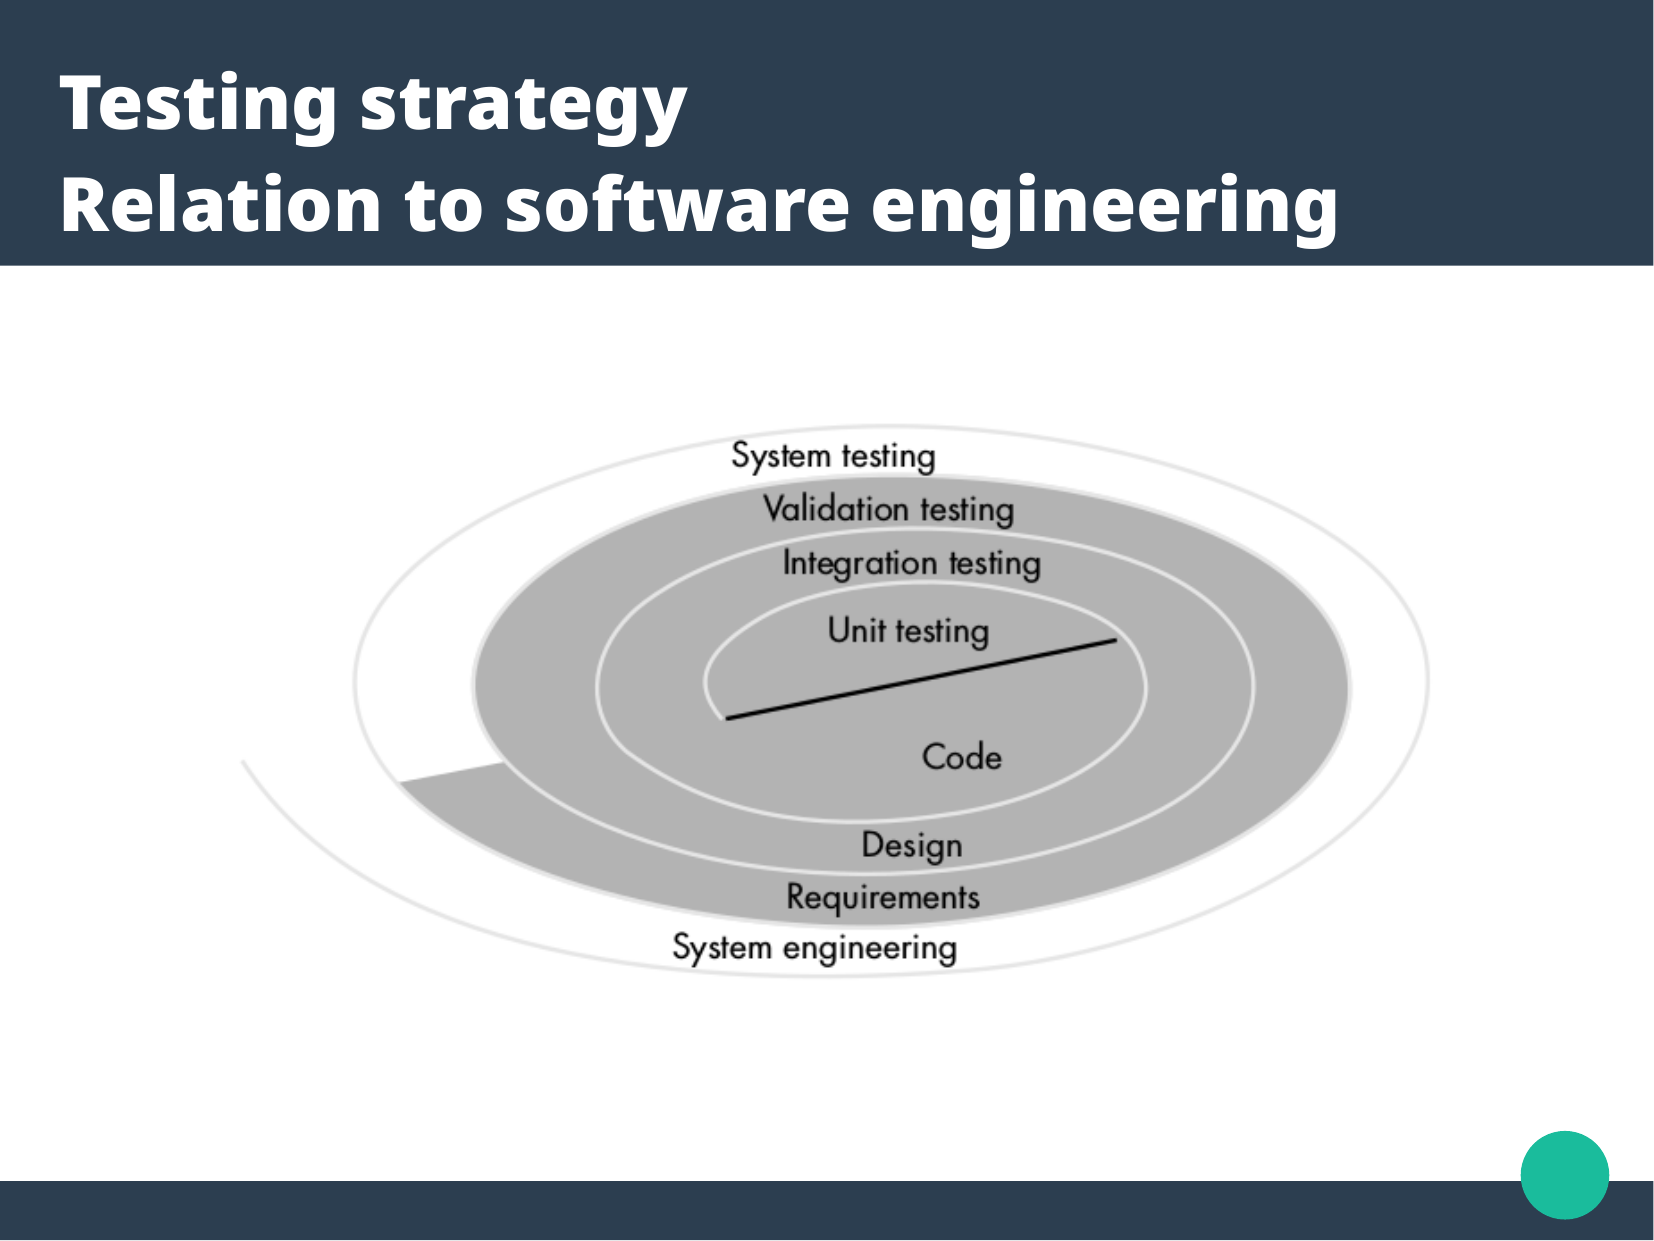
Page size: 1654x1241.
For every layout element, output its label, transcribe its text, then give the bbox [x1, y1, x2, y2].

title Testing strategy Relation to software engineering [59, 49, 1595, 207]
picture [197, 392, 1441, 1016]
